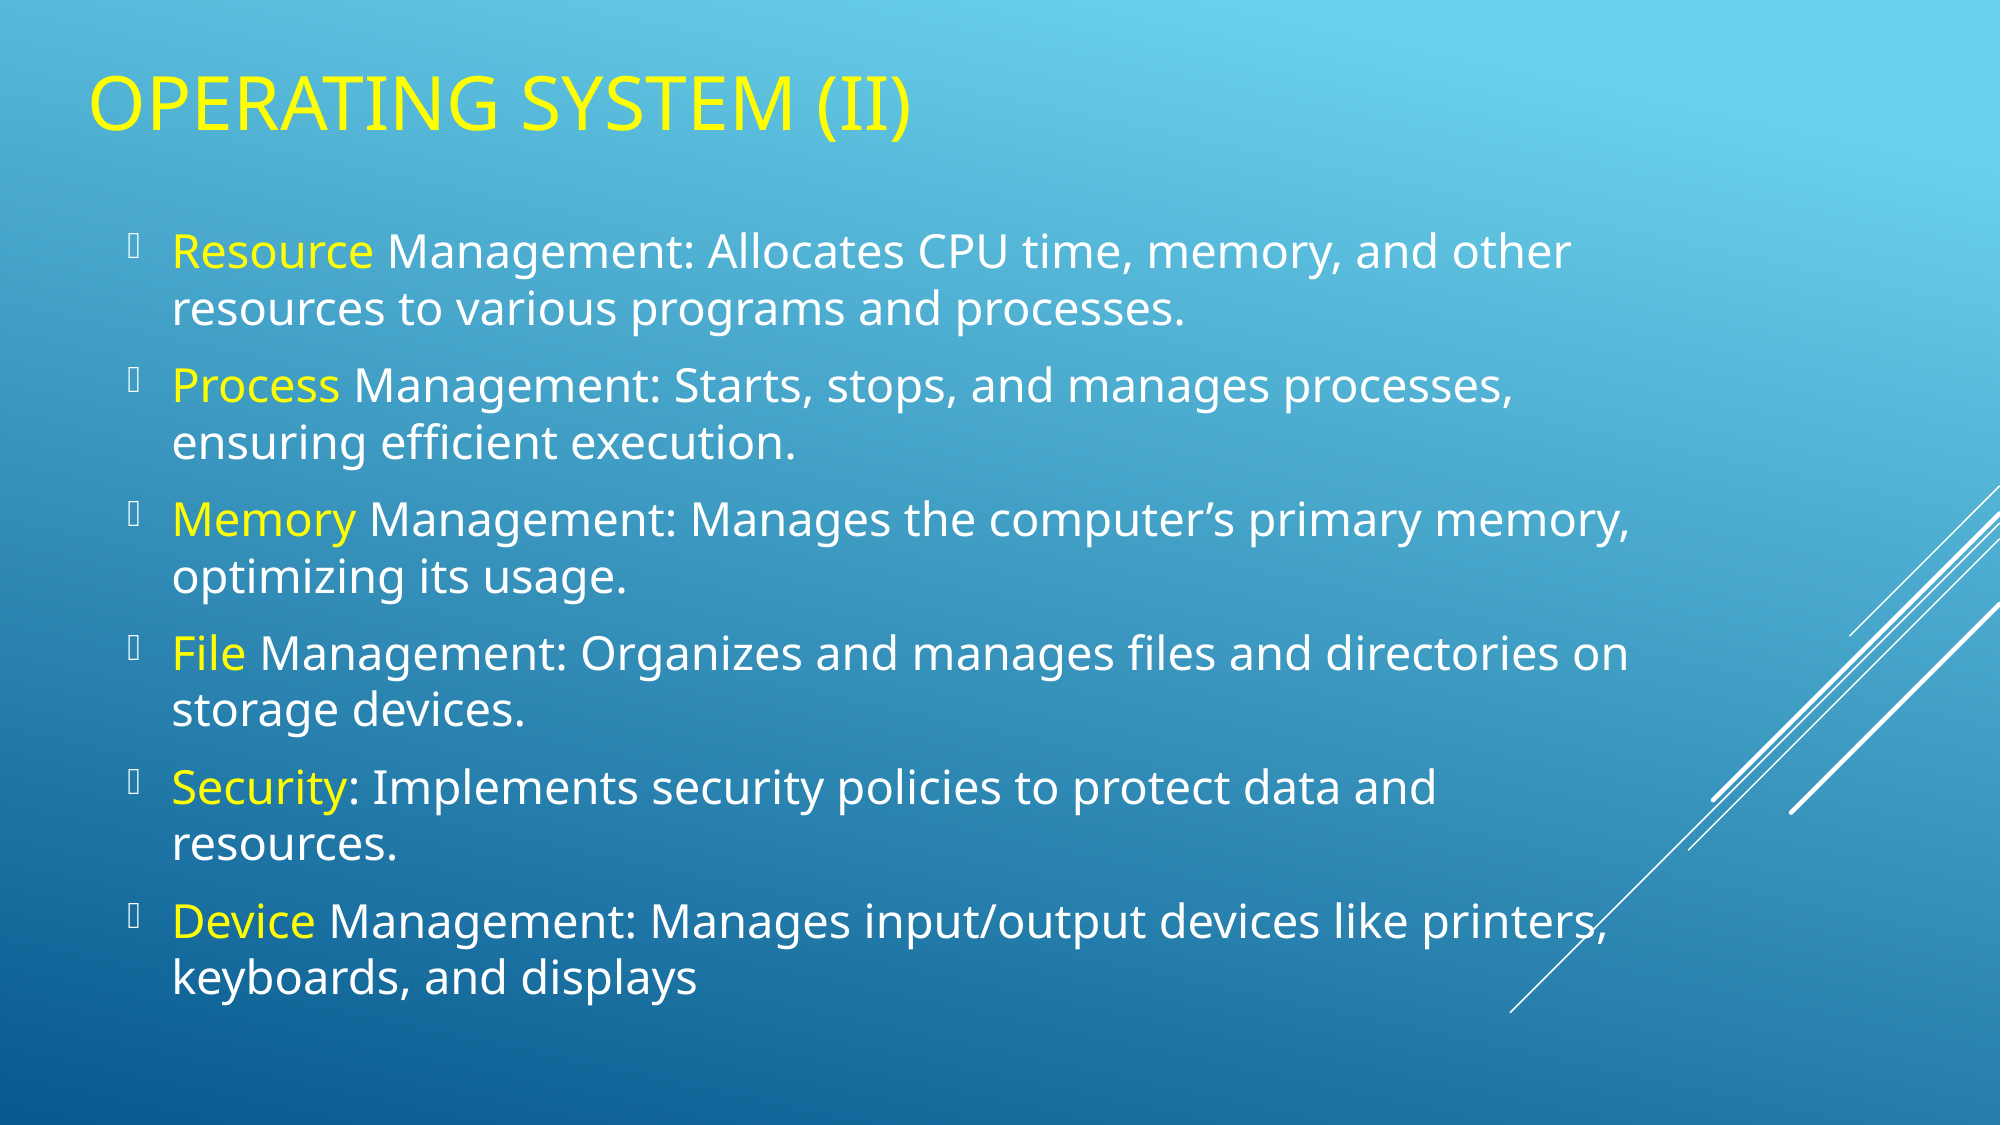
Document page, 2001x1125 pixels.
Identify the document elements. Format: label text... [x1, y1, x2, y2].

list Resource Management: Allocates CPU time, memory, and other resources to various programs and processes. Process Management: Starts, stops, and manages processes, ensuring efficient execution. Memory Management: Manages the computer’s primary memory, optimizing its usage. File Management: Organizes and manages files and directories on storage devices. Security: Implements security policies to protect data and resources. Device Management: Manages input/output devices like printers, keyboards, and displays [112, 214, 1664, 1015]
title Operating system (II) [72, 16, 1853, 185]
